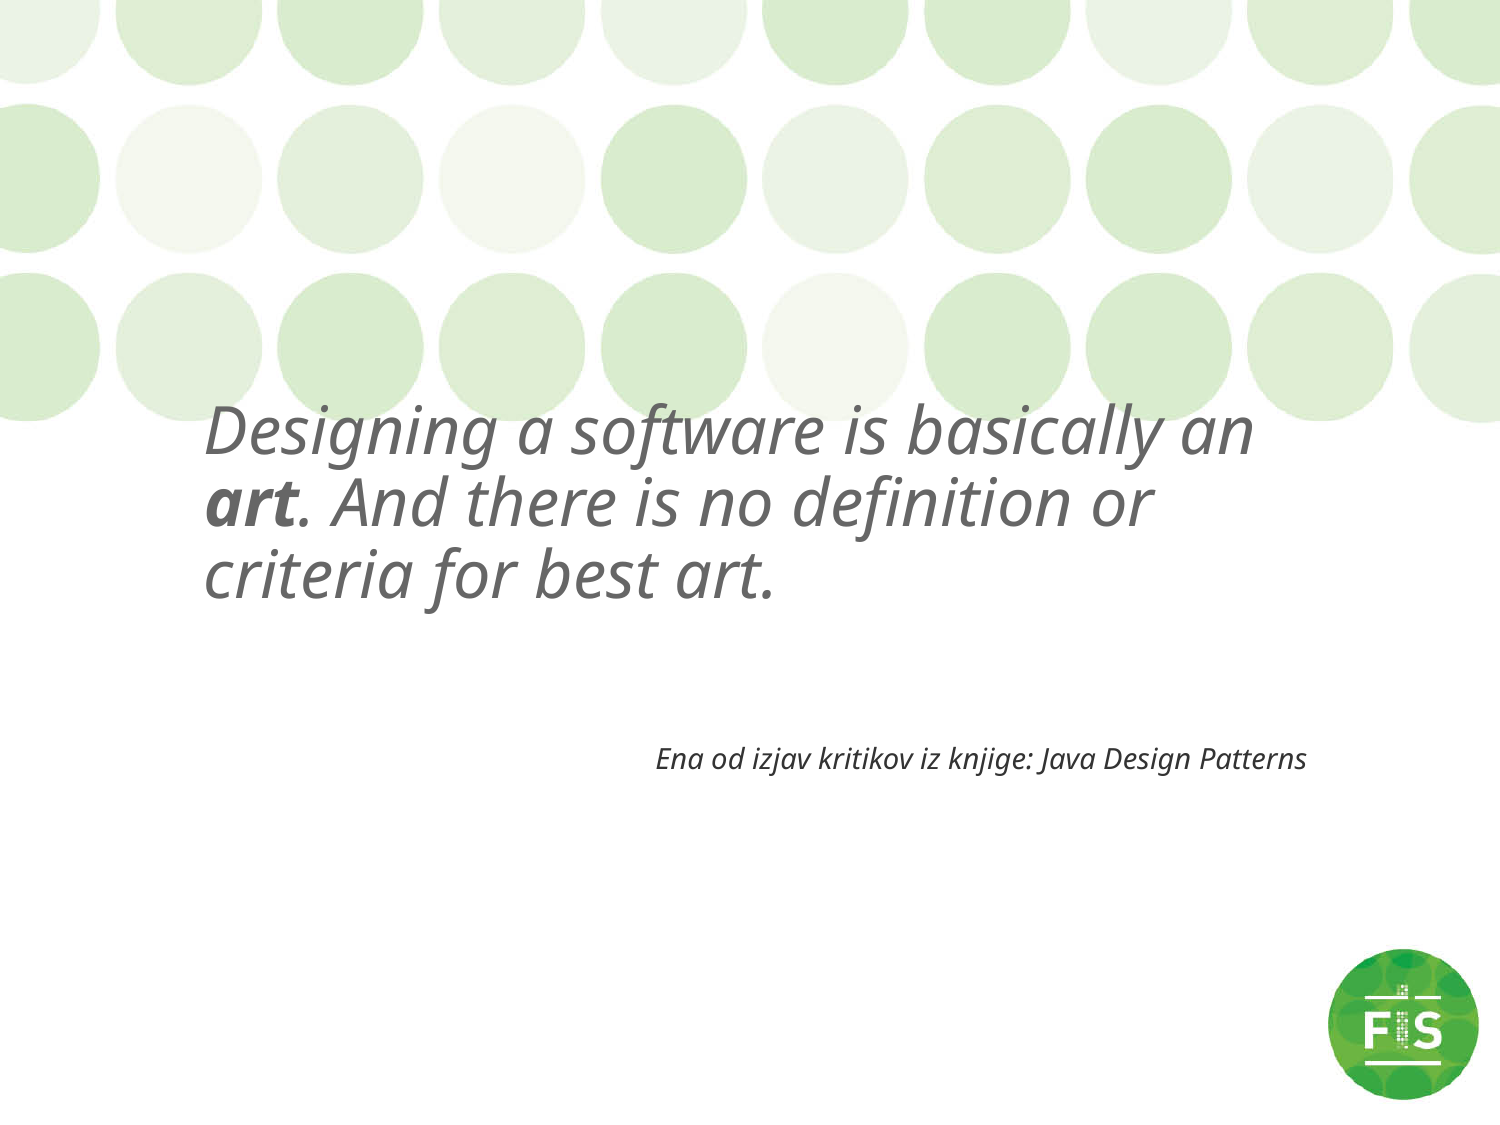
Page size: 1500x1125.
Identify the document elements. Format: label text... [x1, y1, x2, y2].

picture [0, 0, 1500, 1125]
list Designing a software is basically an art. And there is no definition or criteria for best art. Ena od izjav kritikov iz knjige: Java Design Patterns [118, 389, 1323, 839]
